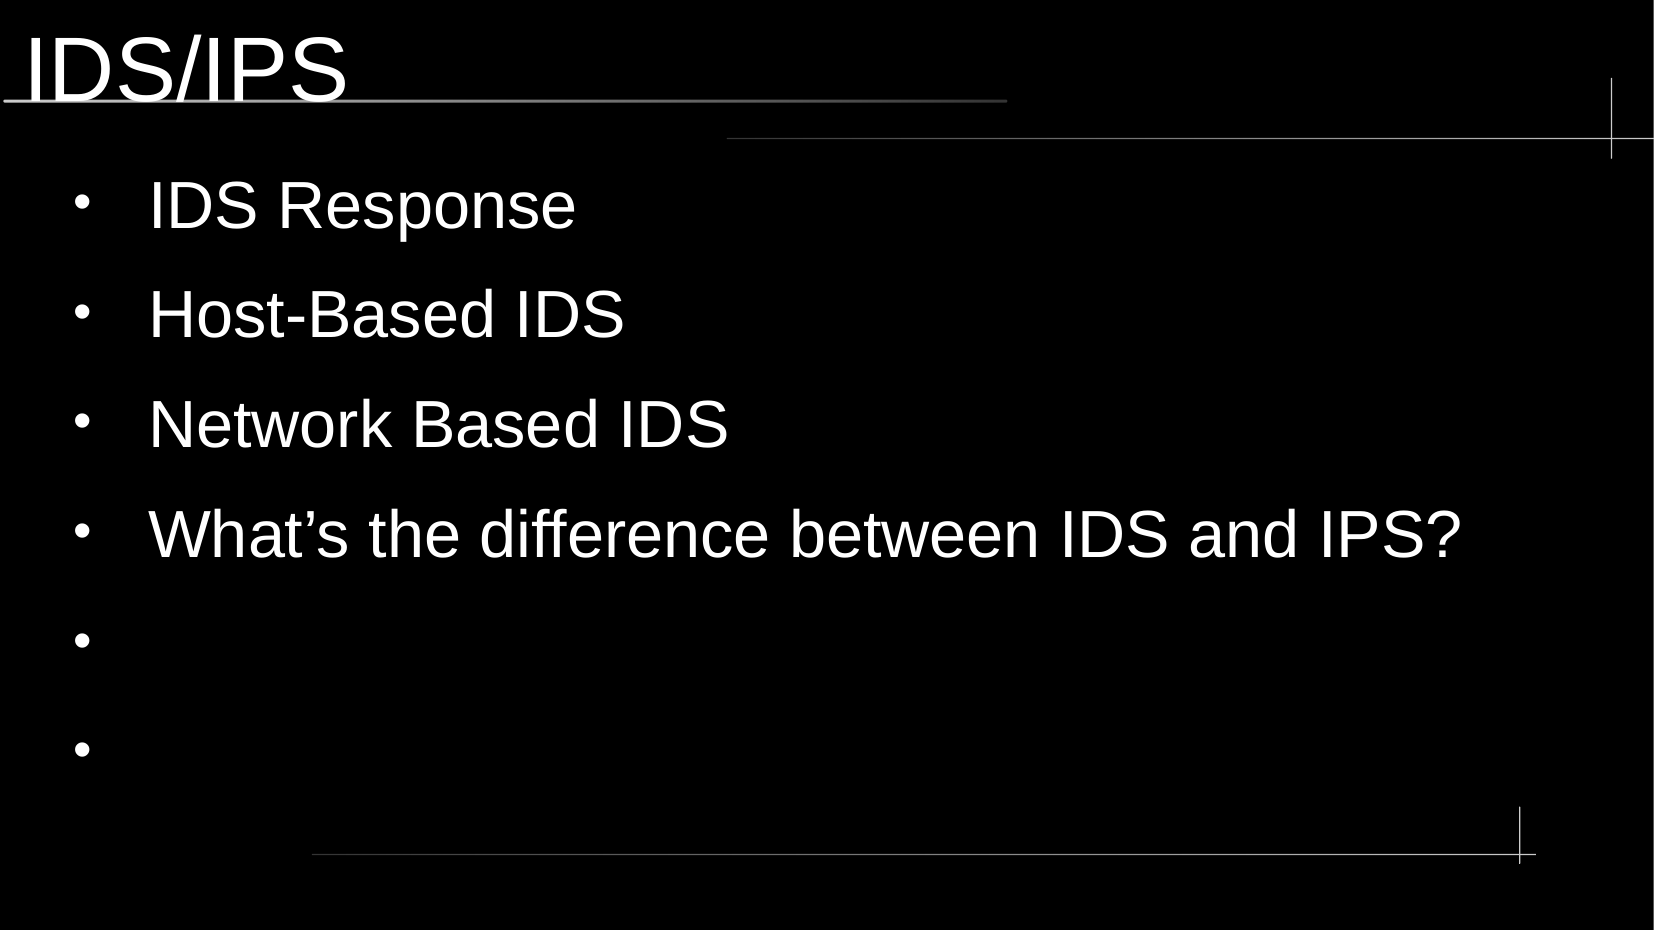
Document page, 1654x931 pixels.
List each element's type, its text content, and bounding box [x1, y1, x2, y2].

title IDS/IPS [23, 9, 1589, 121]
list IDS Response Host-Based IDS Network Based IDS What’s the difference between IDS and IPS? [73, 161, 1562, 931]
